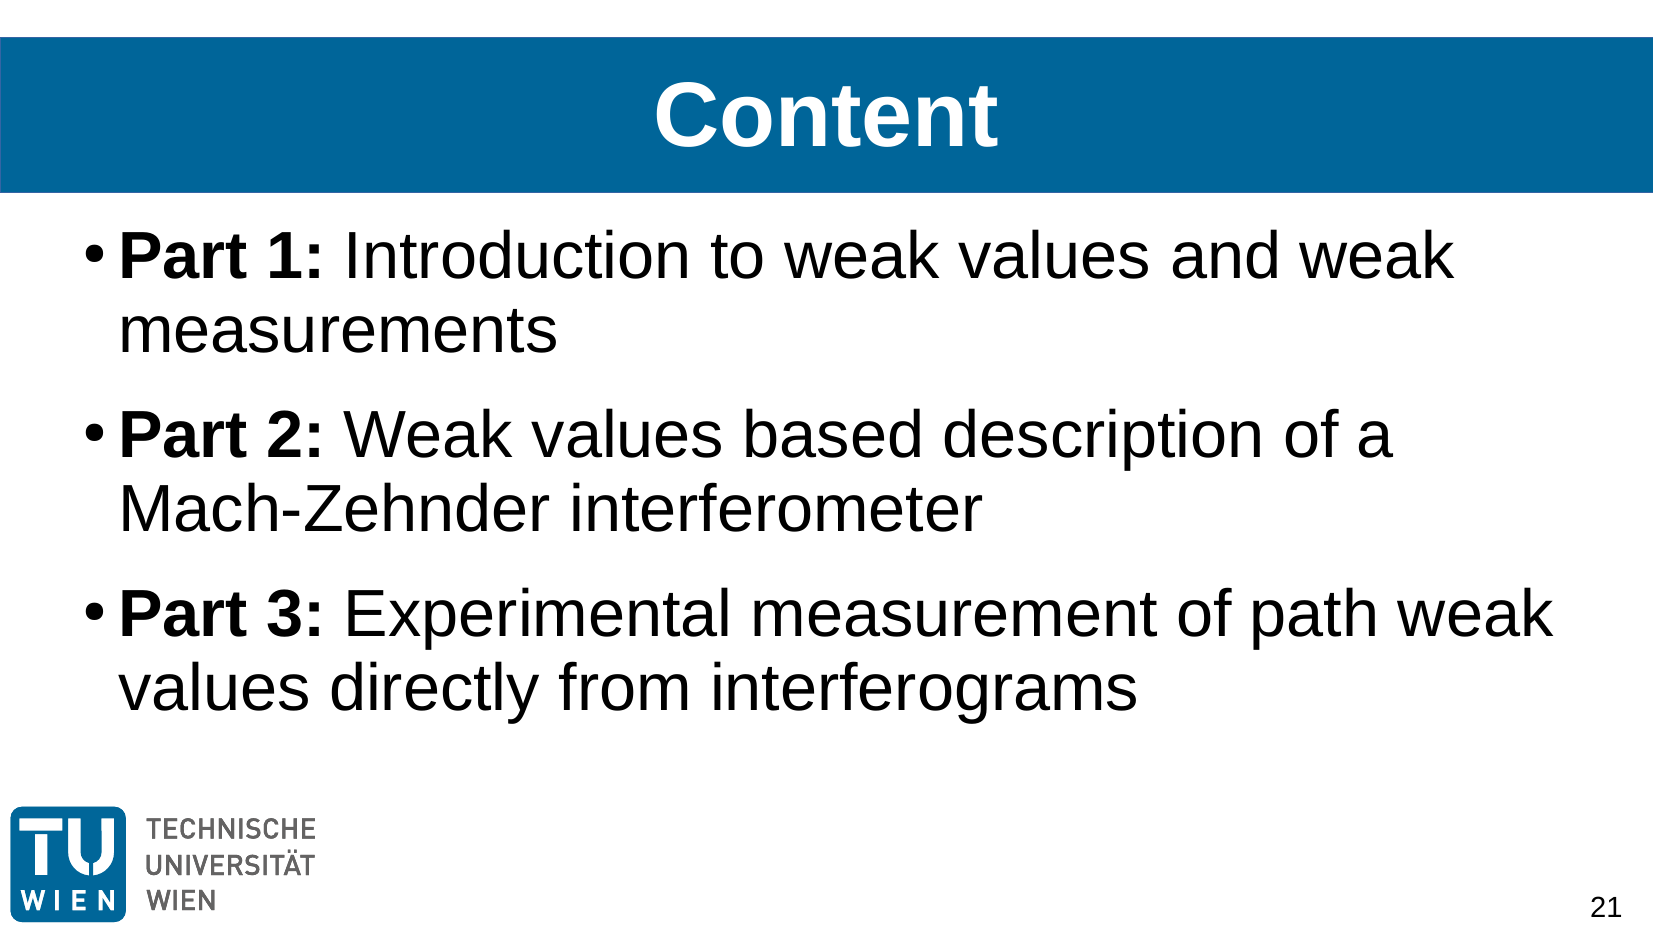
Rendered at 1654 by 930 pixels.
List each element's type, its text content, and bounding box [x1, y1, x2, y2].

title Content [0, 37, 1653, 193]
list Part 1: Introduction to weak values and weak measurements Part 2: Weak values based description of a Mach-Zehnder interferometer Part 3: Experimental measurement of path weak values directly from interferograms [82, 217, 1571, 758]
